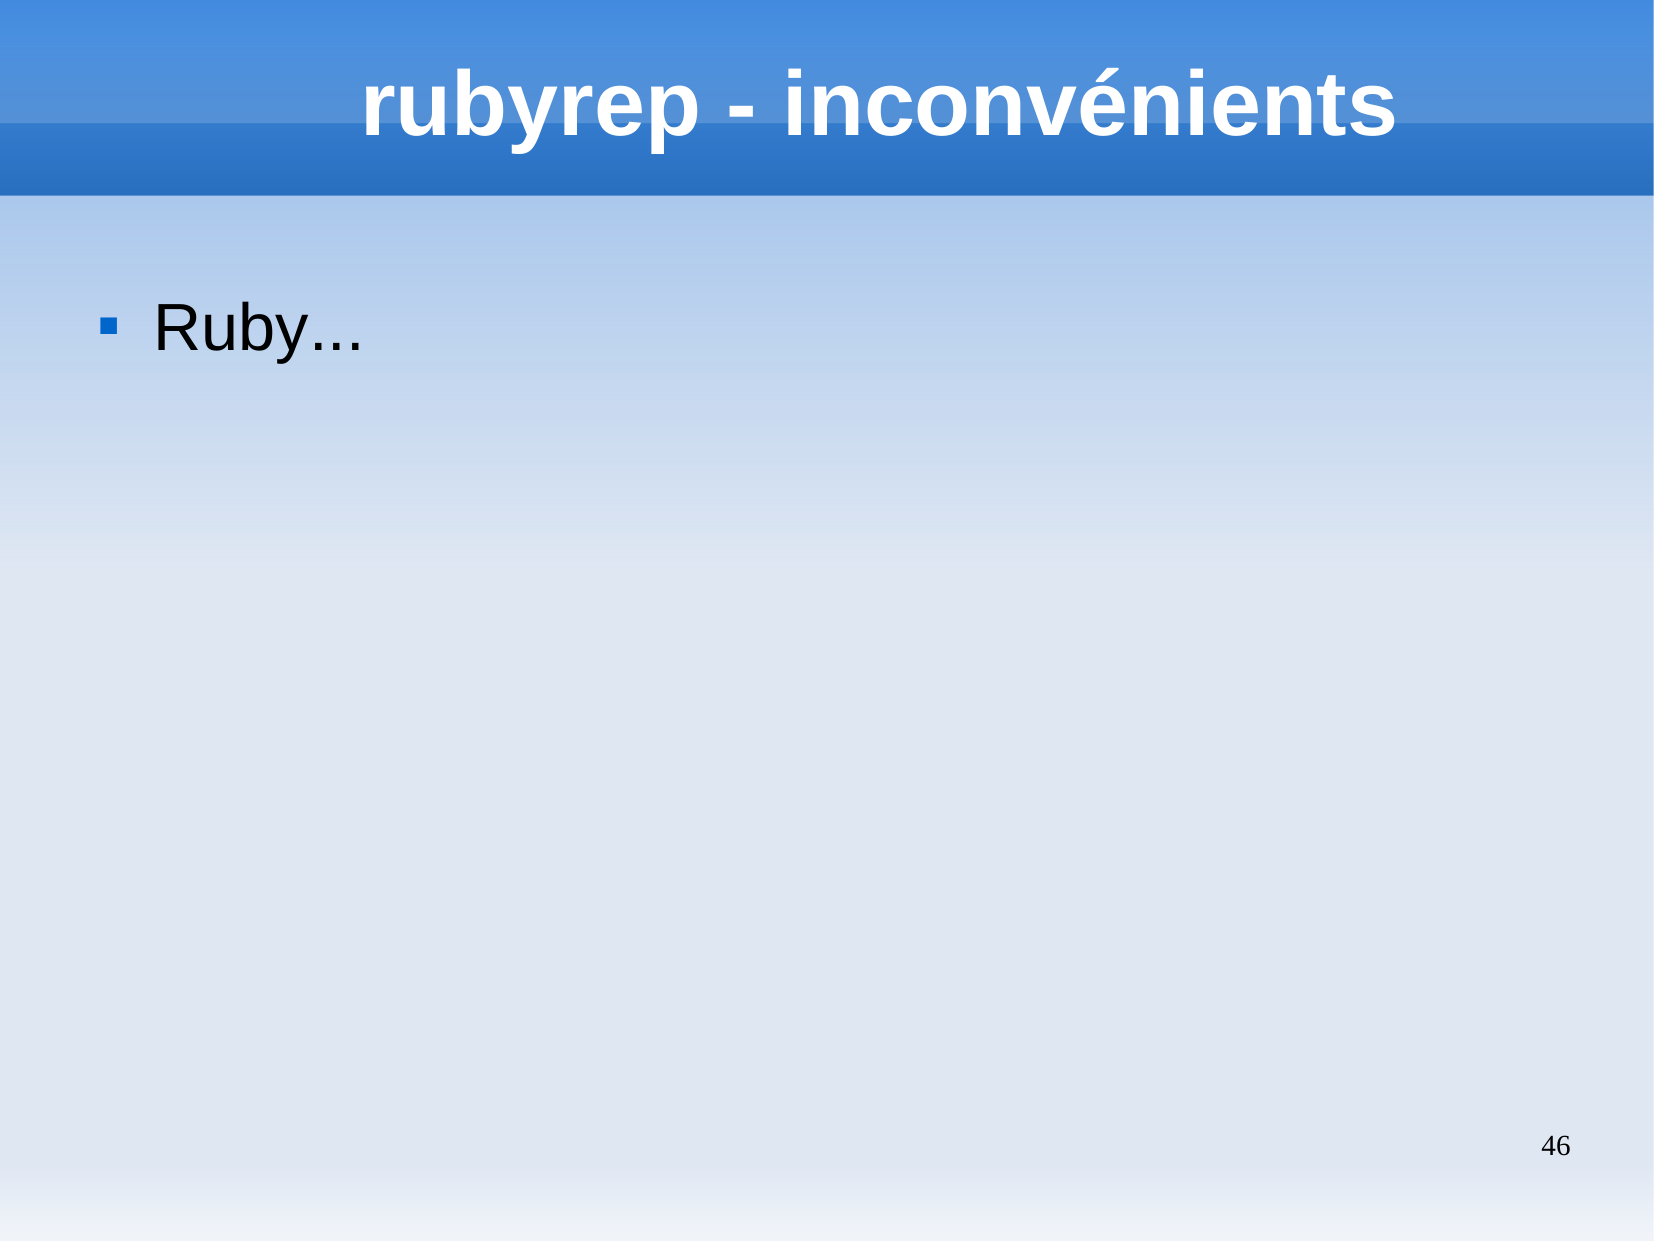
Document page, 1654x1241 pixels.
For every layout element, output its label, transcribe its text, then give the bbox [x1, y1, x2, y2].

picture [0, 0, 1654, 1241]
list Ruby... [82, 290, 1571, 1094]
title rubyrep - inconvénients [135, 7, 1625, 200]
